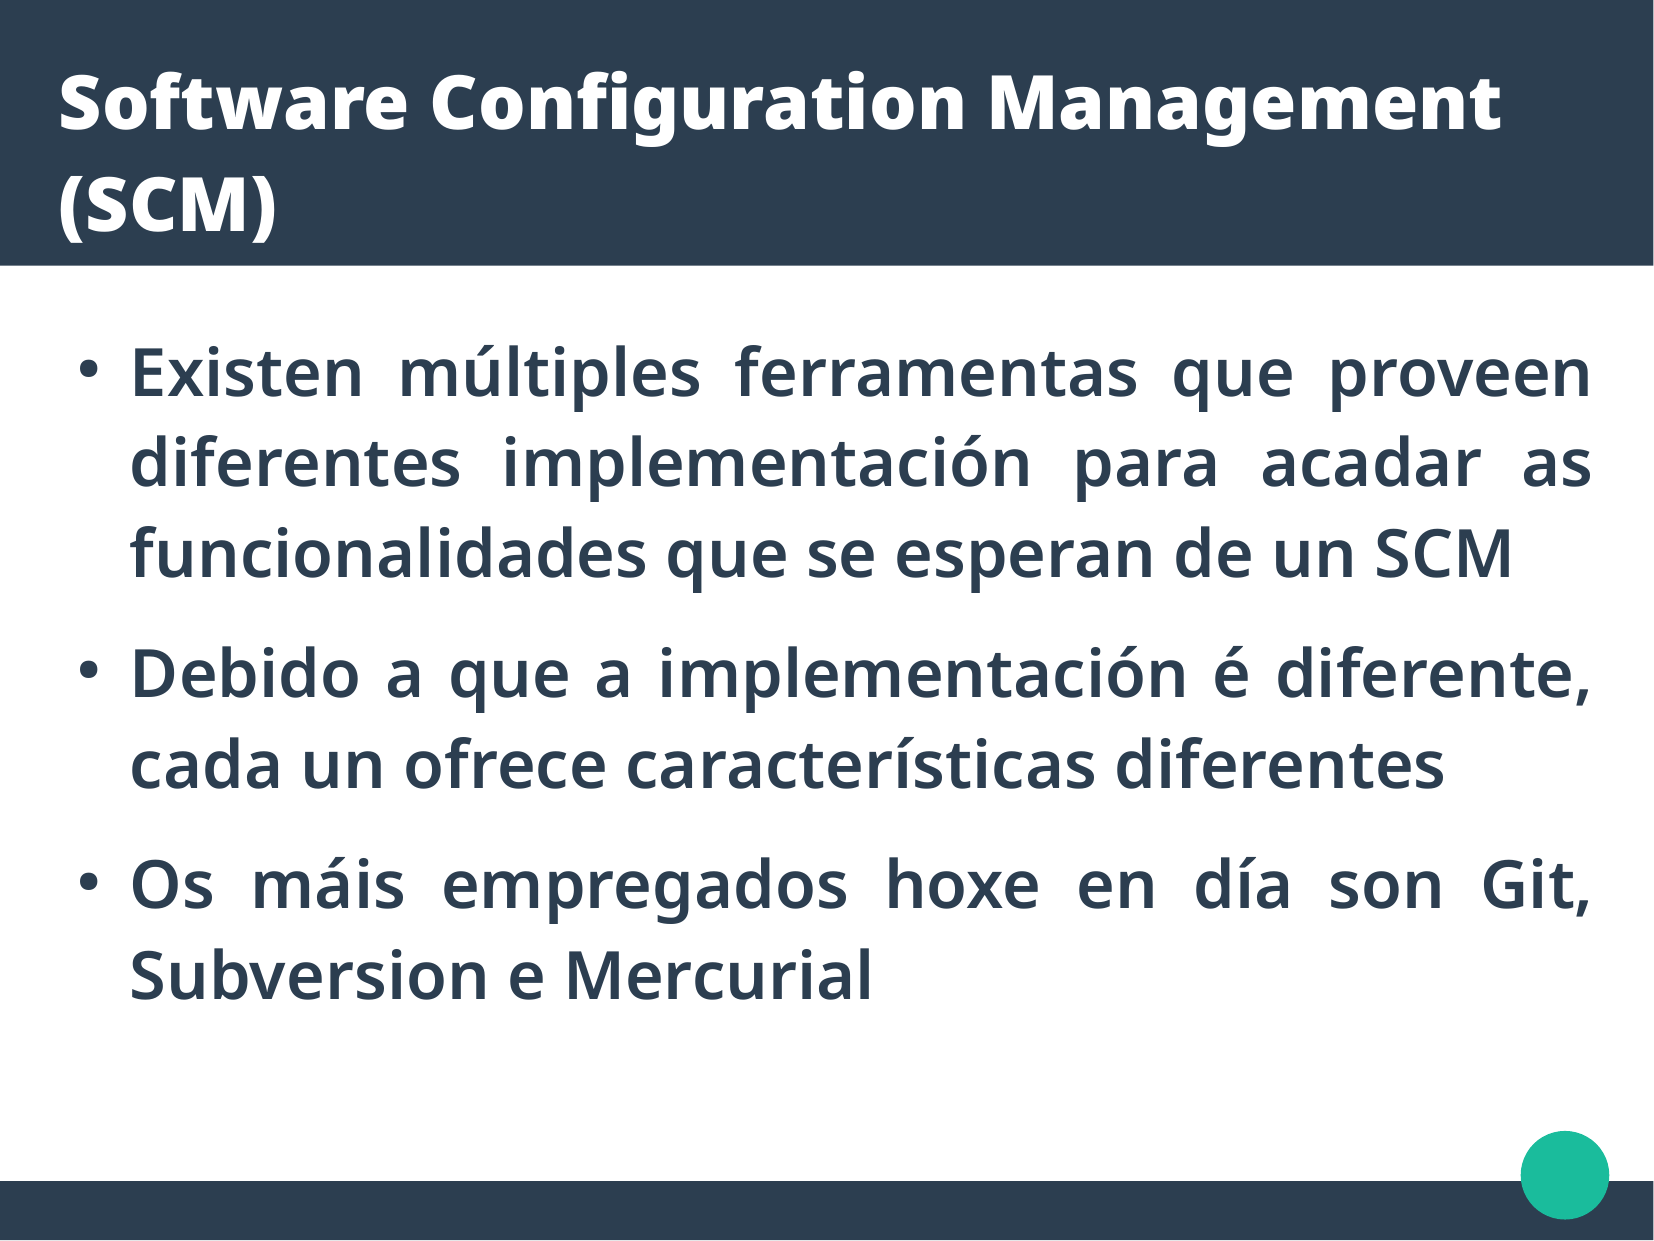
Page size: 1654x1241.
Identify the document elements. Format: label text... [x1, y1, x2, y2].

title Software Configuration Management (SCM) [59, 49, 1595, 207]
list Existen múltiples ferramentas que proveen diferentes implementación para acadar as funcionalidades que se esperan de un SCM Debido a que a implementación é diferente, cada un ofrece características diferentes Os máis empregados hoxe en día son Git, Subversion e Mercurial [59, 324, 1595, 1152]
